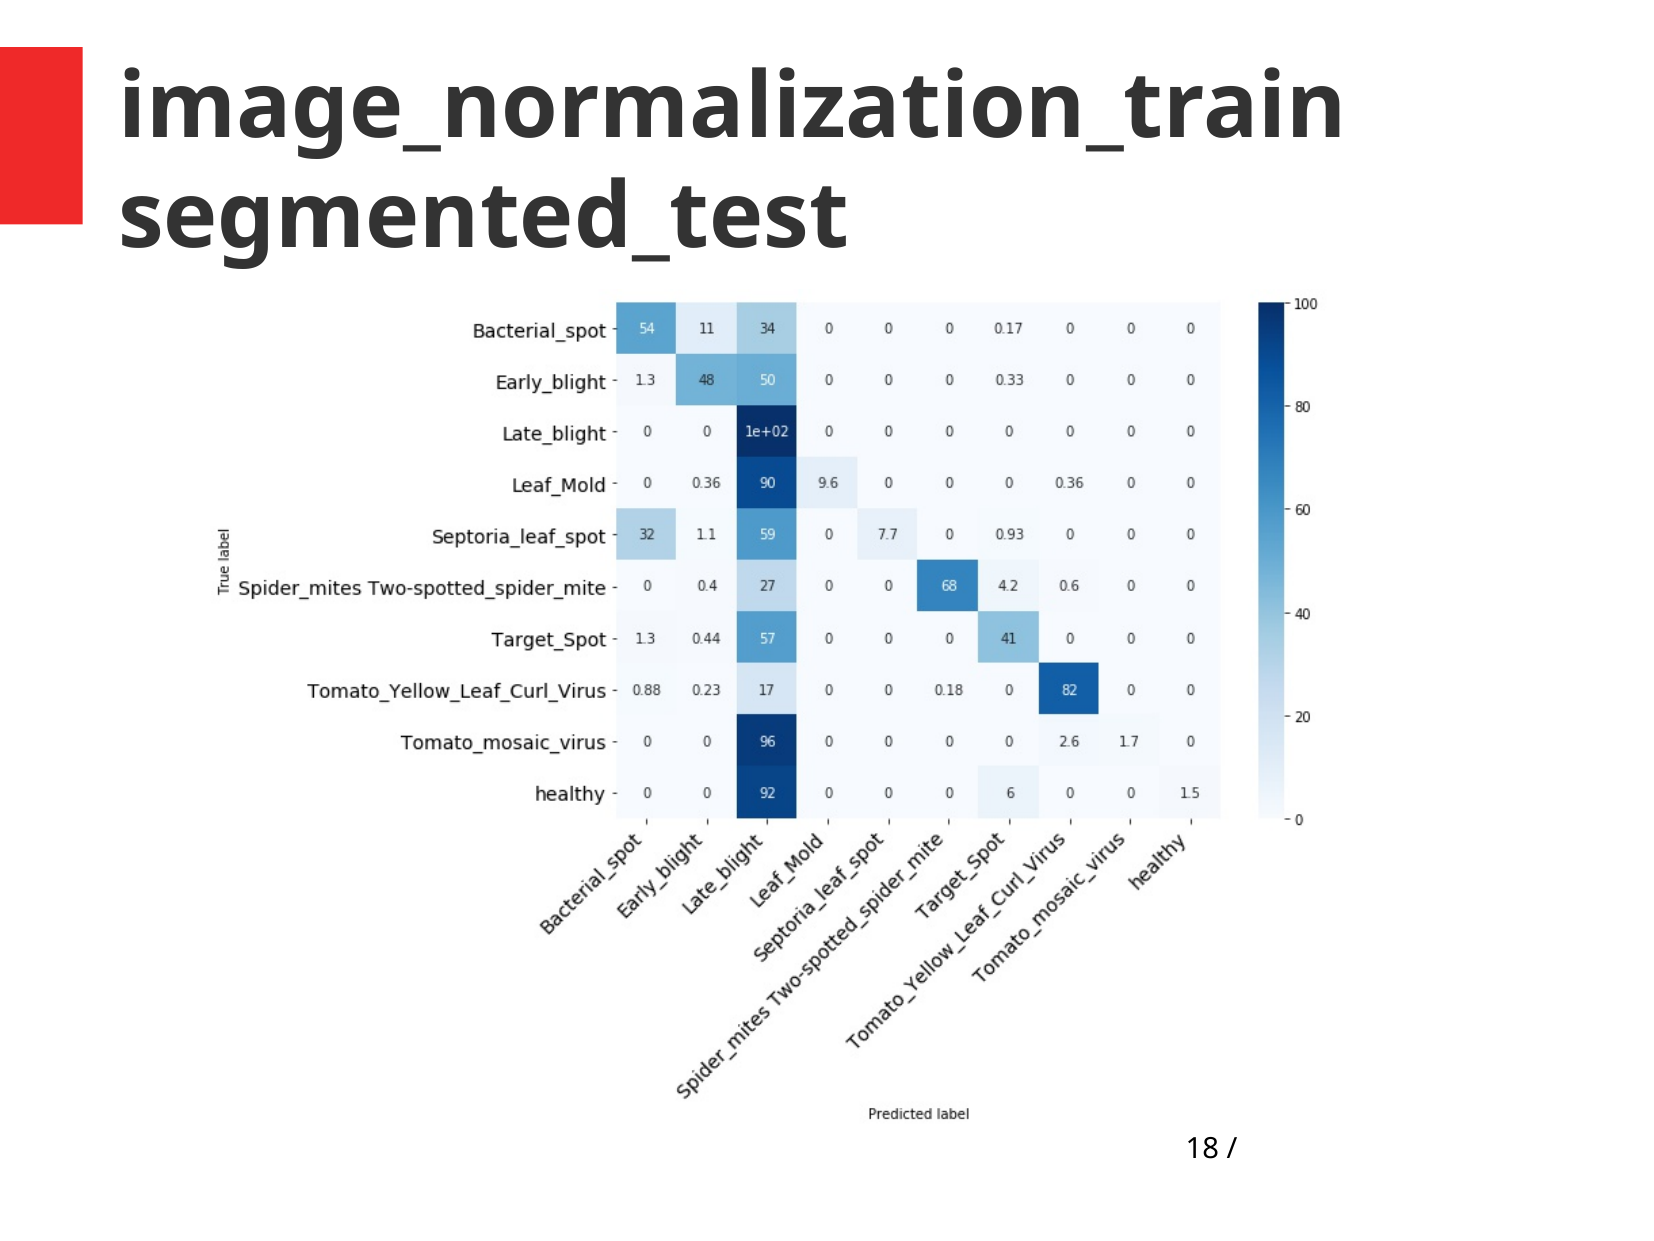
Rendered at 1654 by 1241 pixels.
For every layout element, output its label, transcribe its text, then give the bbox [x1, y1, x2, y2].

text_box / [1185, 1129, 1571, 1216]
title image_normalization_train segmented_test [118, 45, 1571, 260]
picture [210, 289, 1329, 1130]
